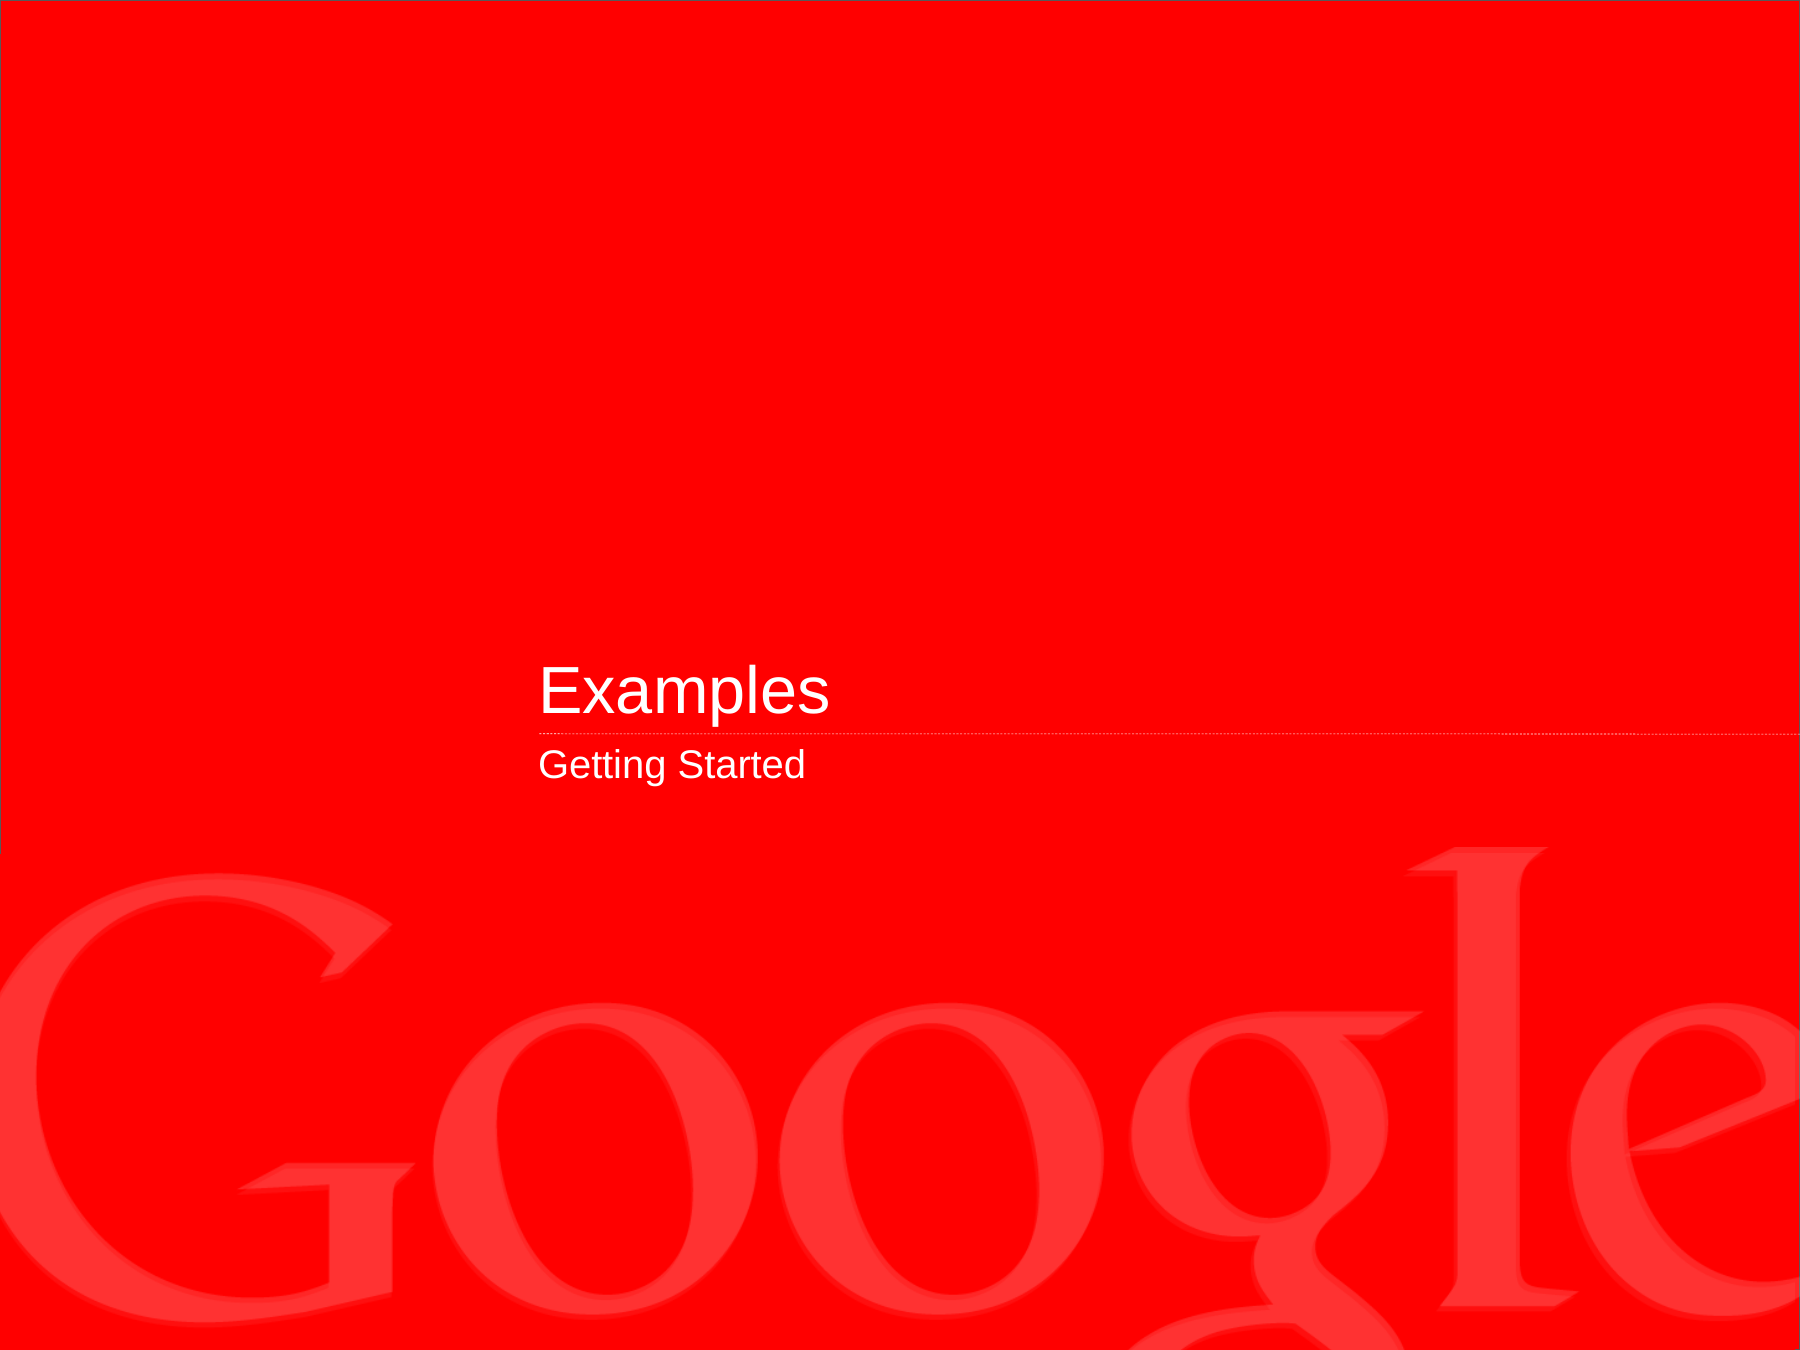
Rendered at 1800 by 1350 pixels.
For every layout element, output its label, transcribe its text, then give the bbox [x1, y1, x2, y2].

picture [0, 847, 1800, 1350]
subtitle Getting Started [523, 734, 1752, 801]
title Examples [523, 638, 1752, 734]
